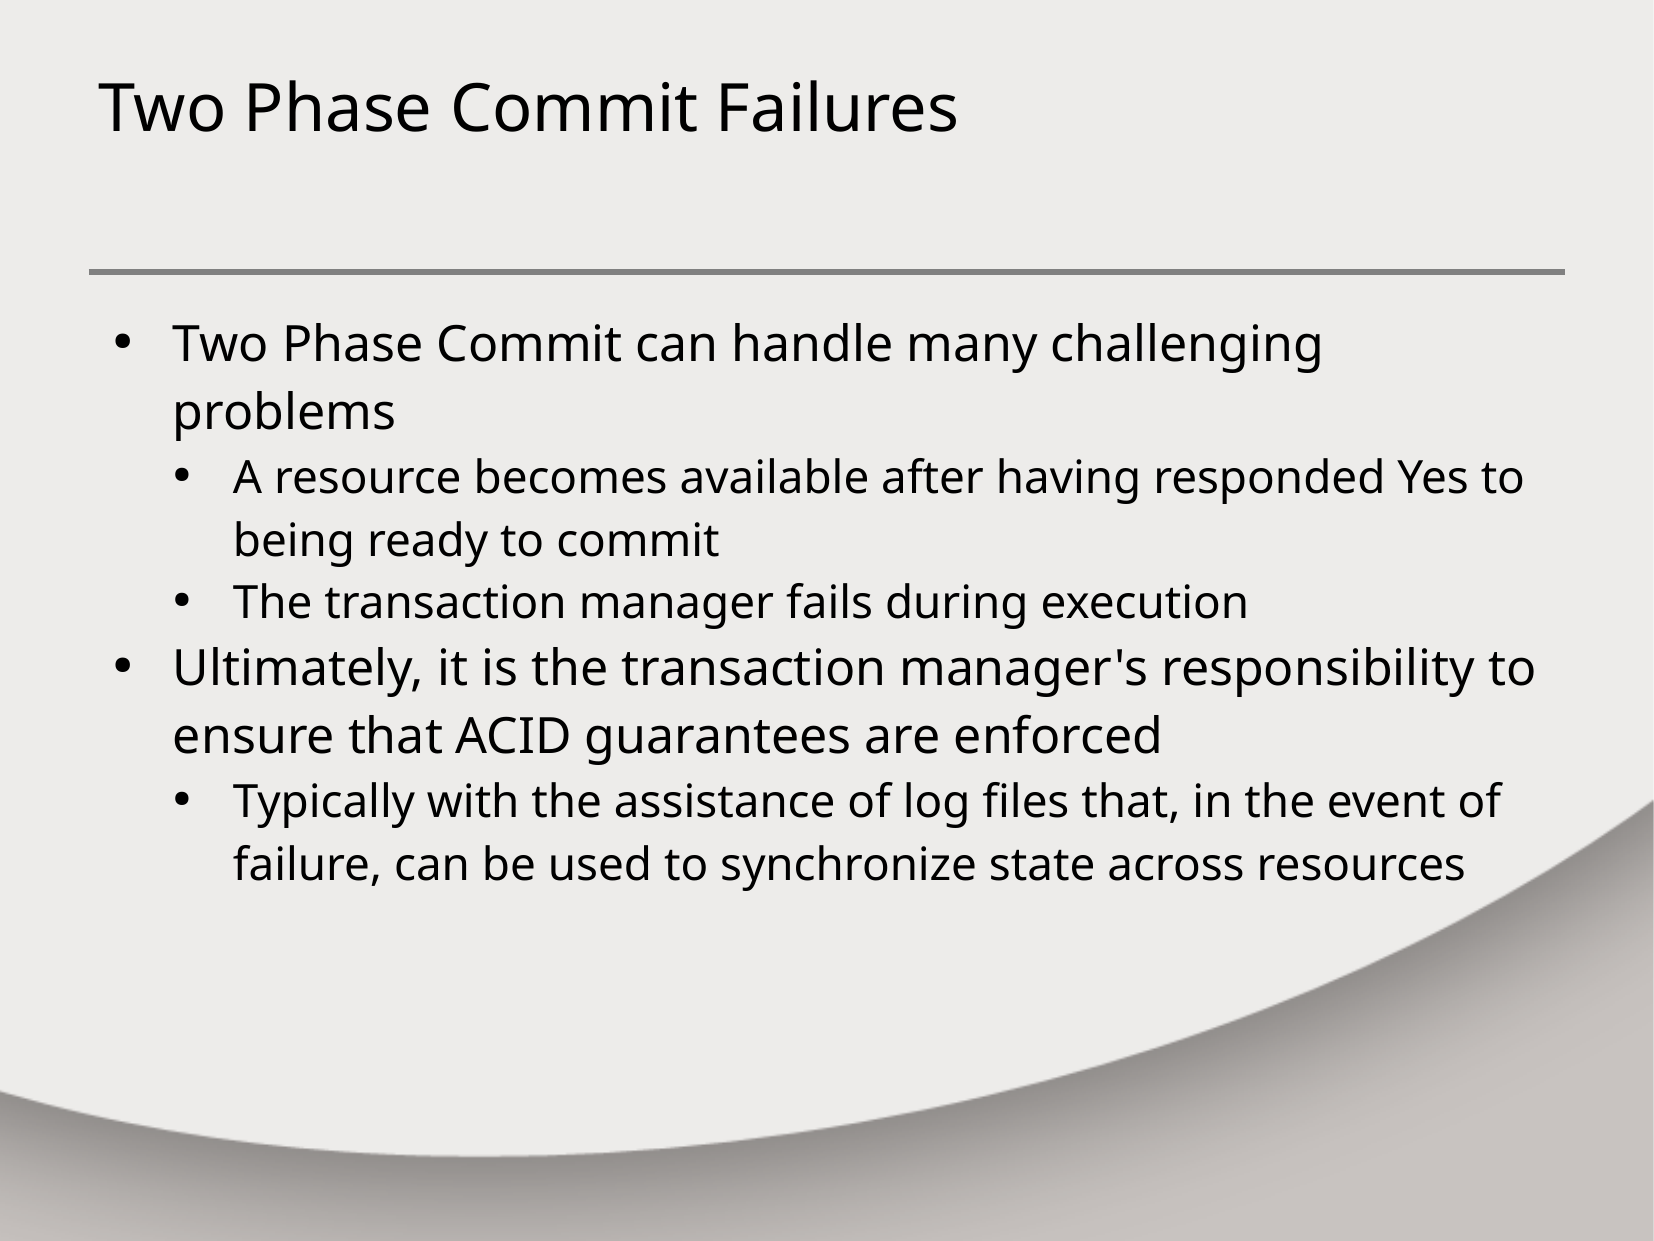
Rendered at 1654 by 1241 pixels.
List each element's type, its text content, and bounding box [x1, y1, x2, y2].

text_box Two Phase Commit can handle many challenging problems A resource becomes available after having responded Yes to being ready to commit The transaction manager fails during execution Ultimately, it is the transaction manager's responsibility to ensure that ACID guarantees are enforced Typically with the assistance of log files that, in the event of failure, can be used to synchronize state across resources [98, 300, 1561, 1164]
title Two Phase Commit Failures [98, 75, 1561, 226]
picture [0, 0, 1654, 1241]
